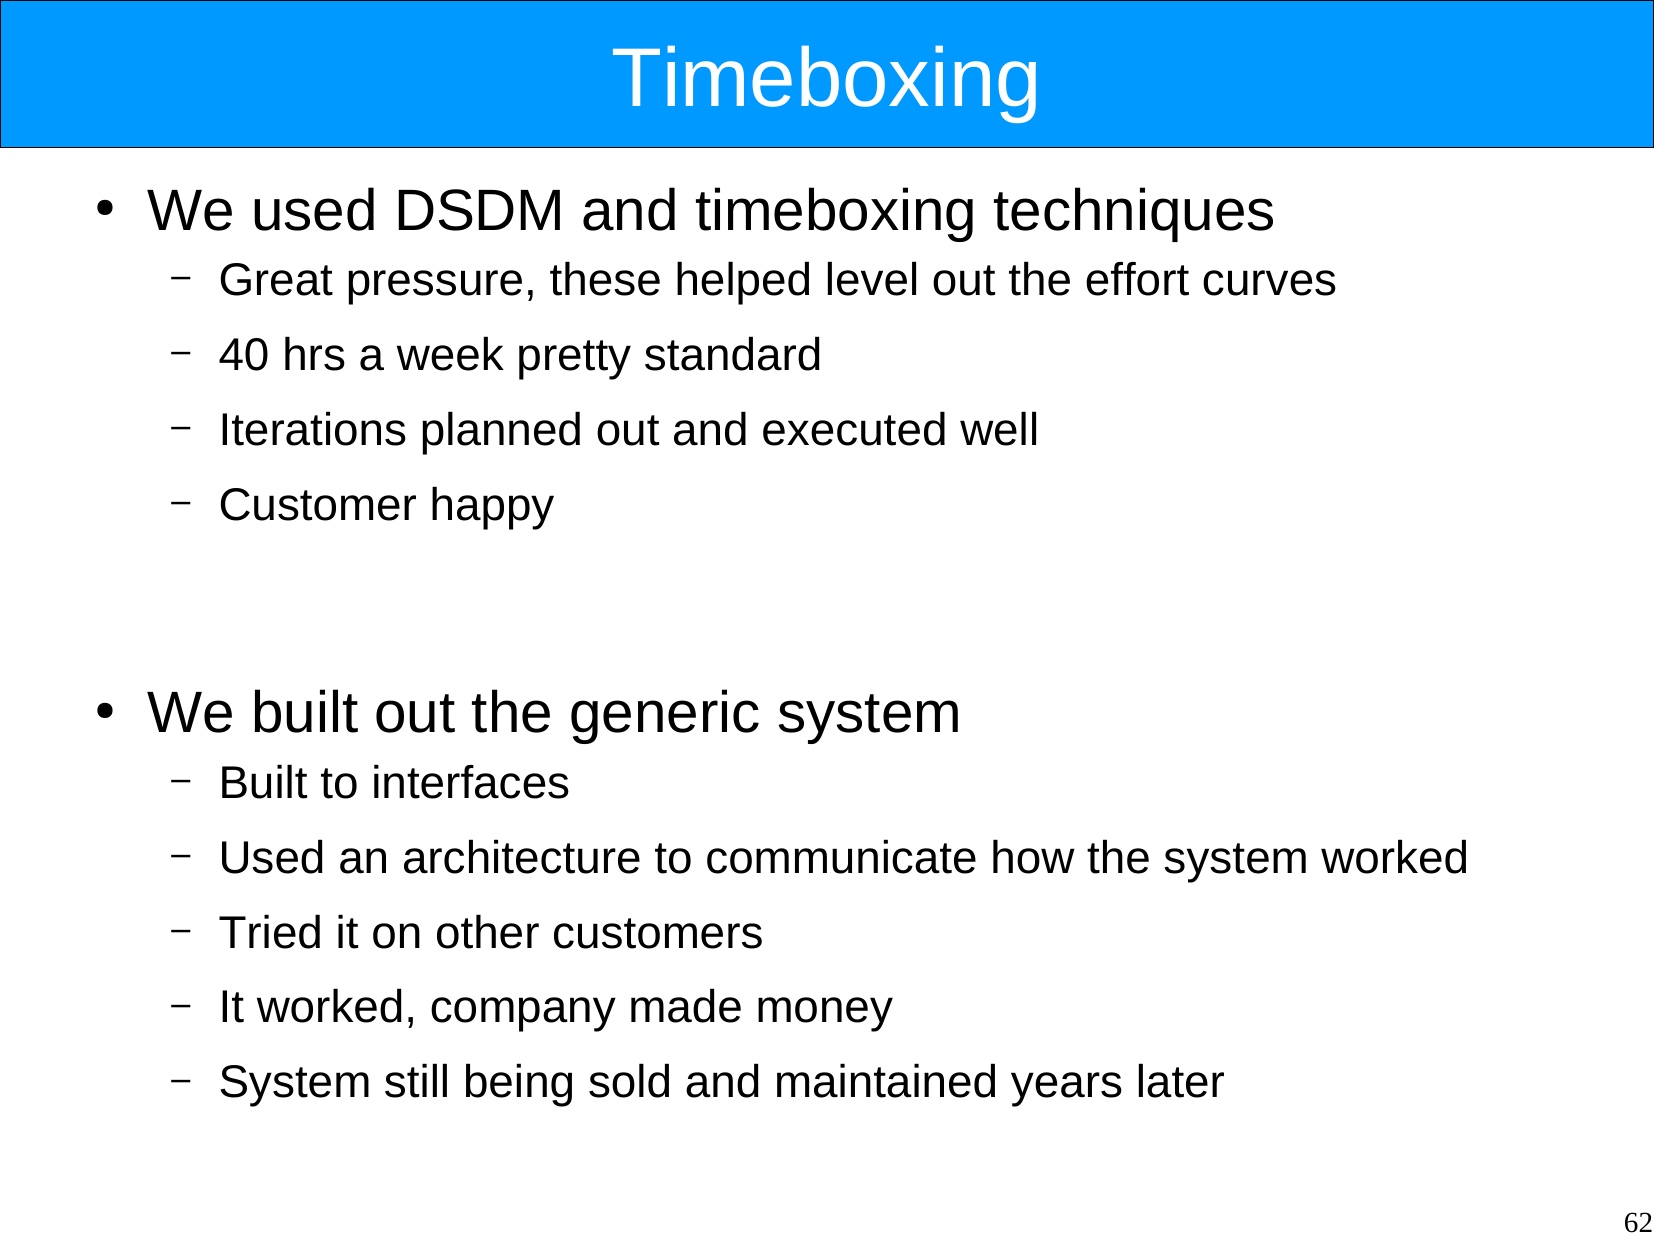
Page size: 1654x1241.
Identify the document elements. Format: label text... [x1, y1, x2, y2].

title Timeboxing [82, 21, 1571, 135]
list We used DSDM and timeboxing techniques Great pressure, these helped level out the effort curves 40 hrs a week pretty standard Iterations planned out and executed well Customer happy We built out the generic system Built to interfaces Used an architecture to communicate how the system worked Tried it on other customers It worked, company made money System still being sold and maintained years later [76, 177, 1565, 1196]
